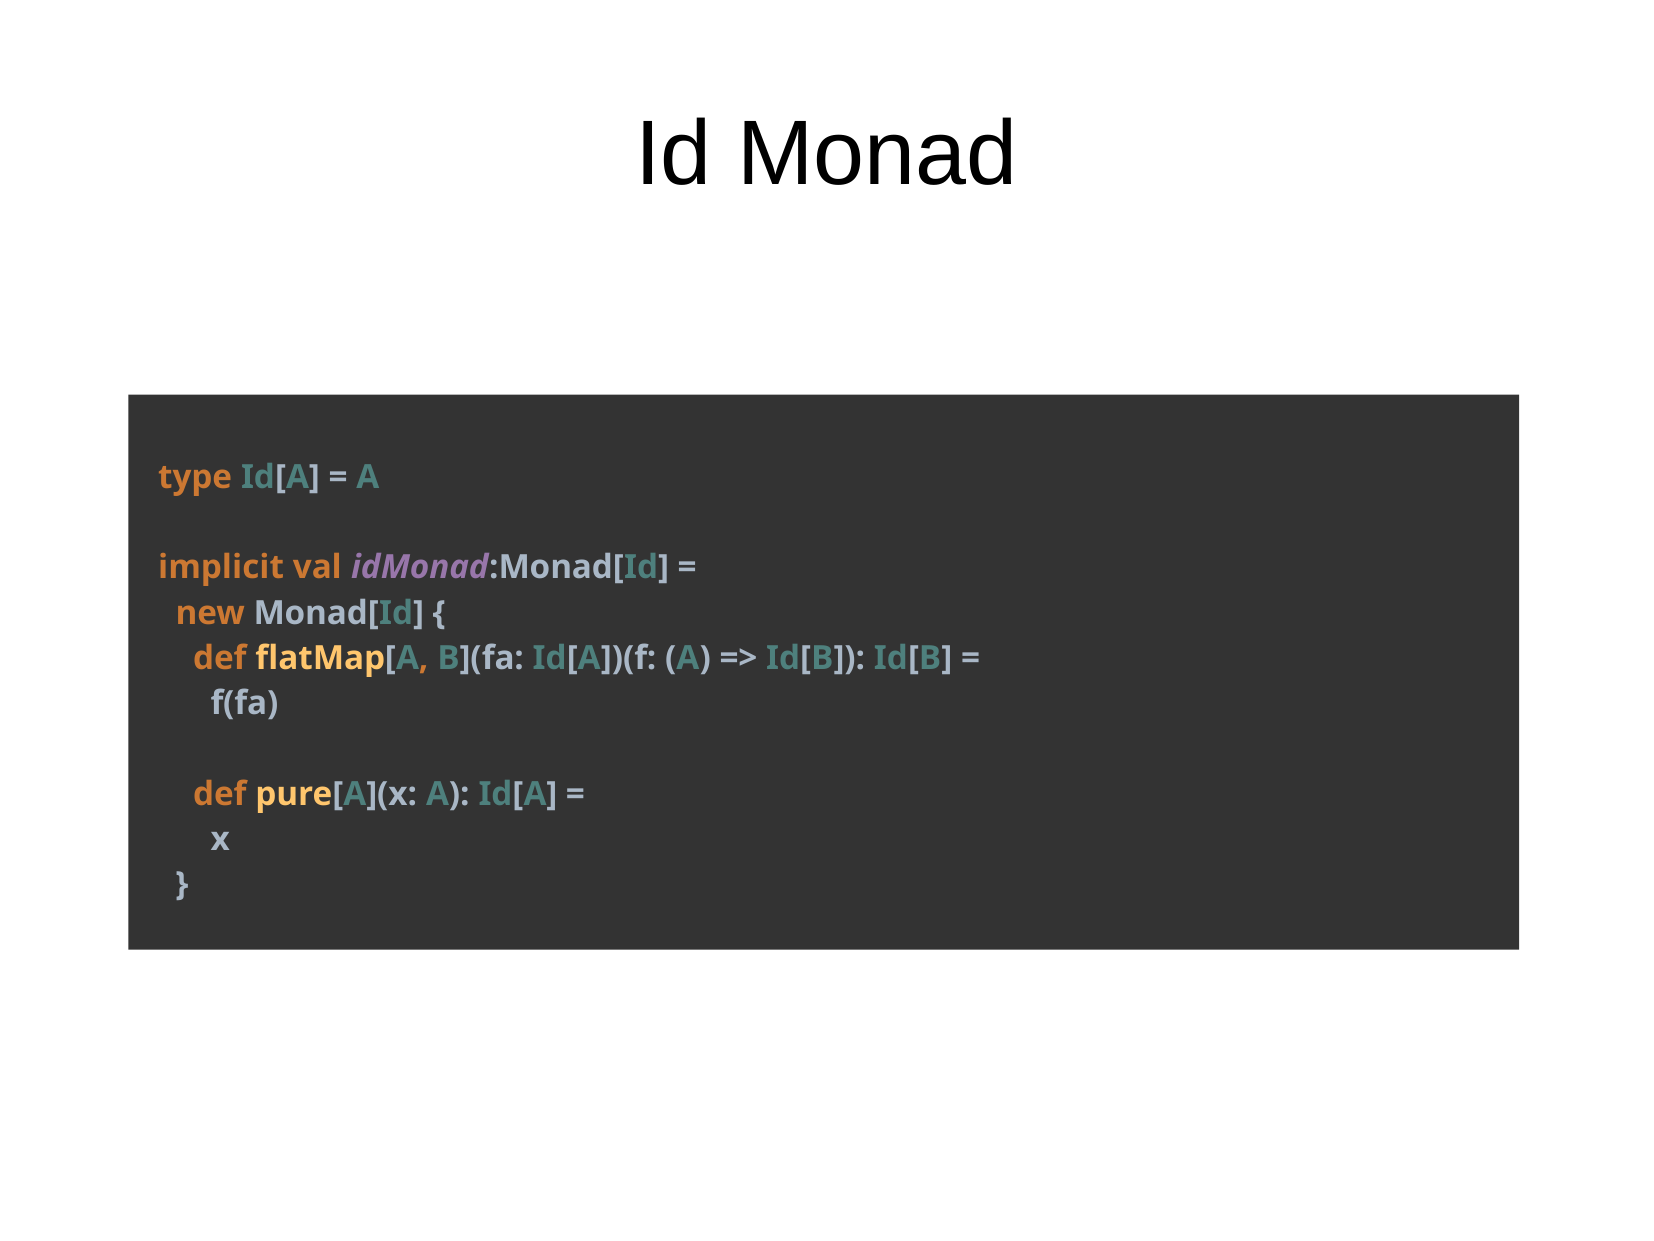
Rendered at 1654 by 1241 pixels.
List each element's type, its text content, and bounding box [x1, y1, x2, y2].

text_box type Id[A] = A implicit val idMonad:Monad[Id] = new Monad[Id] { def flatMap[A, B](fa: Id[A])(f: (A) => Id[B]): Id[B] = f(fa) def pure[A](x: A): Id[A] = x } [128, 394, 1520, 901]
title Id Monad [82, 49, 1571, 257]
